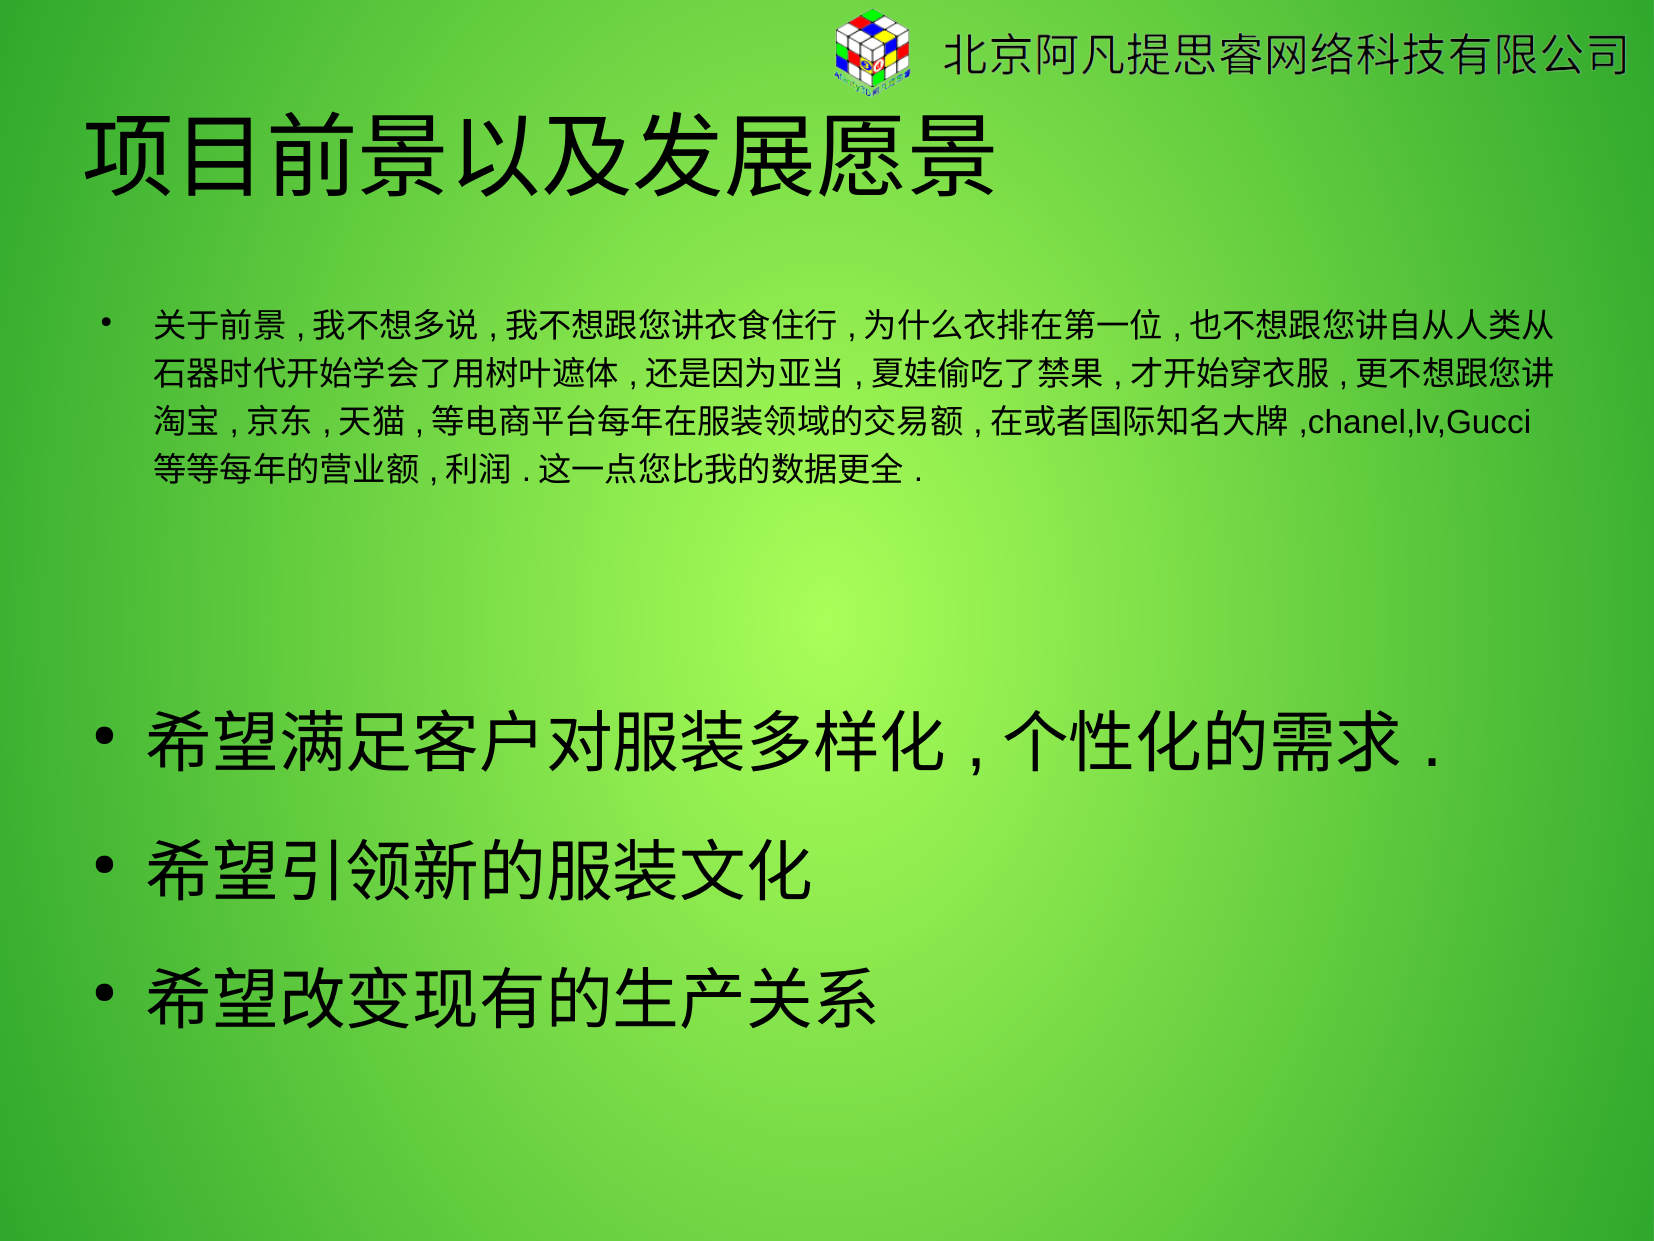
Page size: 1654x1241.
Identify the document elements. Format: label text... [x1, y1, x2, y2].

title 项目前景以及发展愿景 [82, 47, 1571, 252]
picture [810, 0, 1654, 104]
list 希望满足客户对服装多样化,个性化的需求. 希望引领新的服装文化 希望改变现有的生产关系 [75, 689, 1564, 1081]
list 关于前景,我不想多说,我不想跟您讲衣食住行,为什么衣排在第一位,也不想跟您讲自从人类从石器时代开始学会了用树叶遮体,还是因为亚当,夏娃偷吃了禁果,才开始穿衣服,更不想跟您讲淘宝,京东,天猫,等电商平台每年在服装领域的交易额,在或者国际知名大牌,chanel,lv,Gucci等等每年的营业额,利润.这一点您比我的数据更全. [82, 299, 1571, 691]
